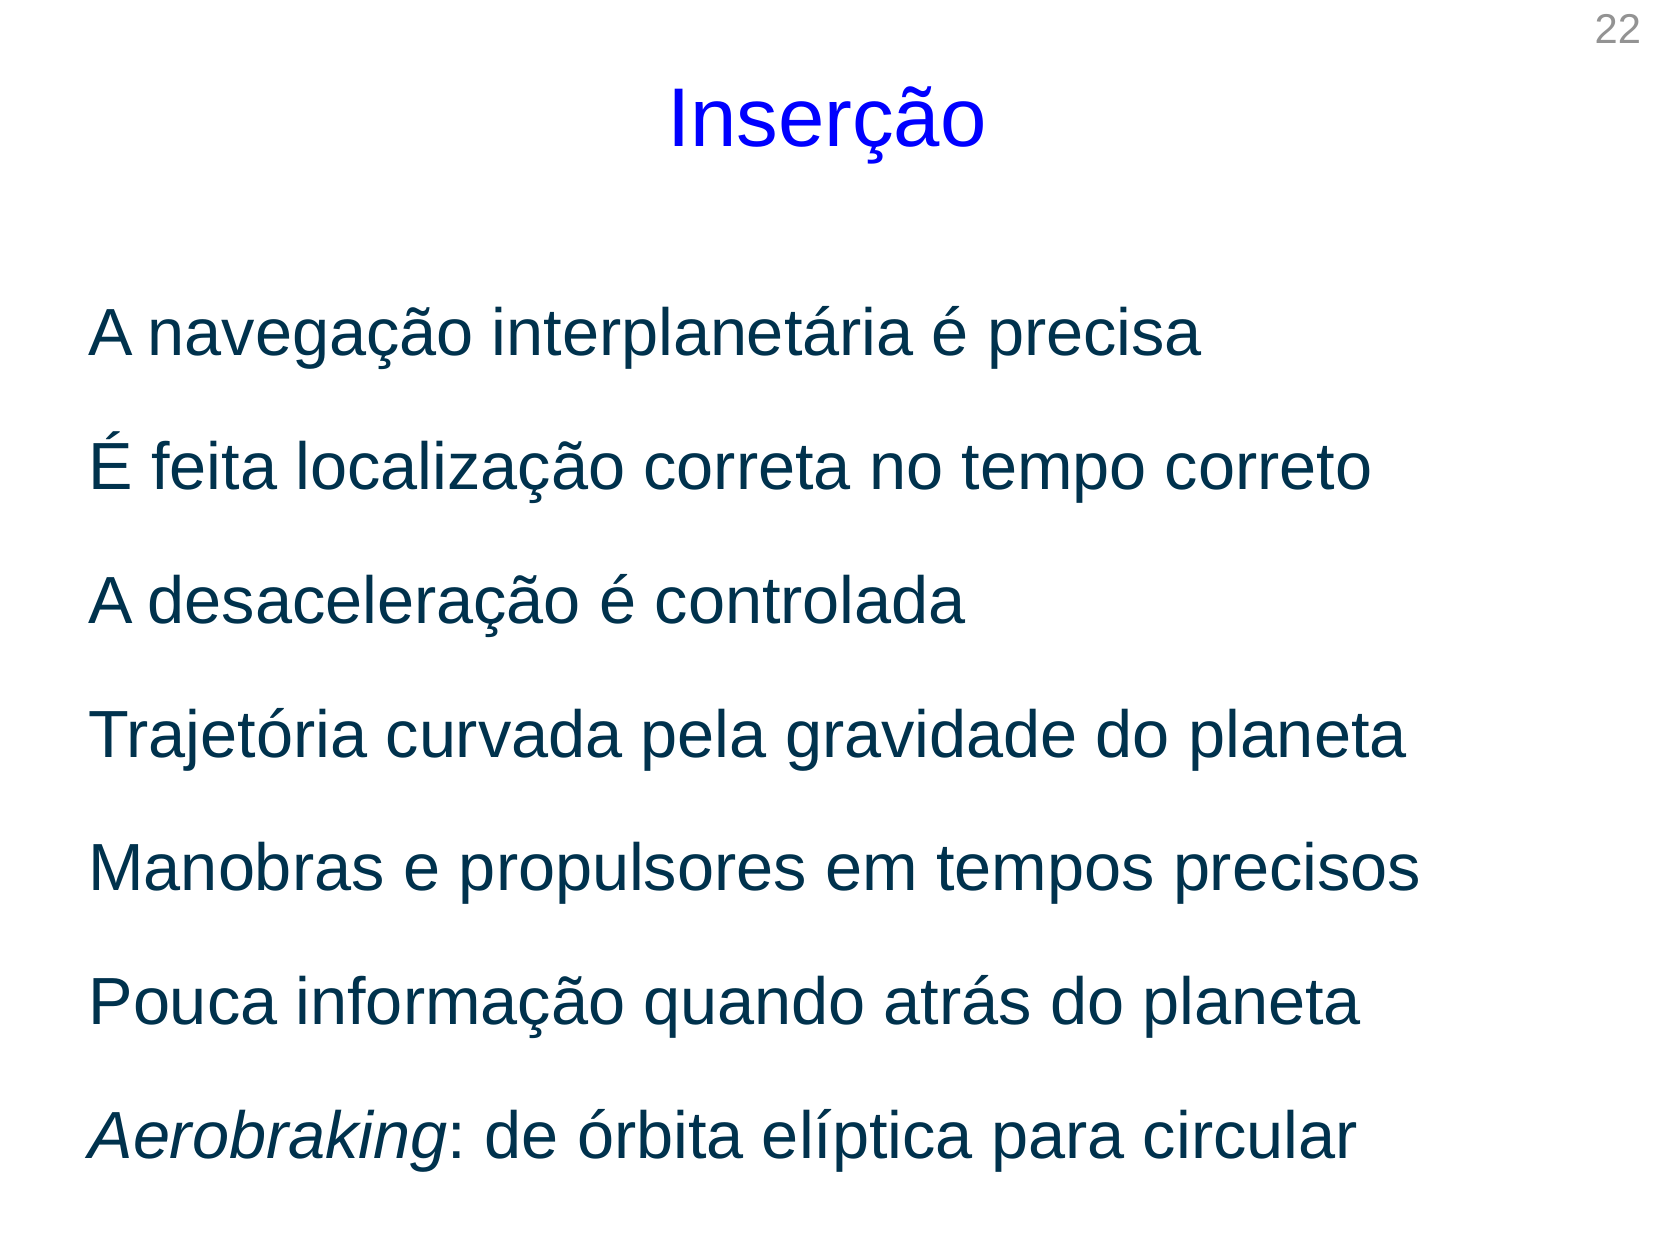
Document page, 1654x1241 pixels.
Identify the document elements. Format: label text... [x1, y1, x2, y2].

title Inserção [88, 59, 1565, 178]
list A navegação interplanetária é precisa É feita localização correta no tempo correto A desaceleração é controlada Trajetória curvada pela gravidade do planeta Manobras e propulsores em tempos precisos Pouca informação quando atrás do planeta Aerobraking: de órbita elíptica para circular [88, 295, 1565, 1182]
